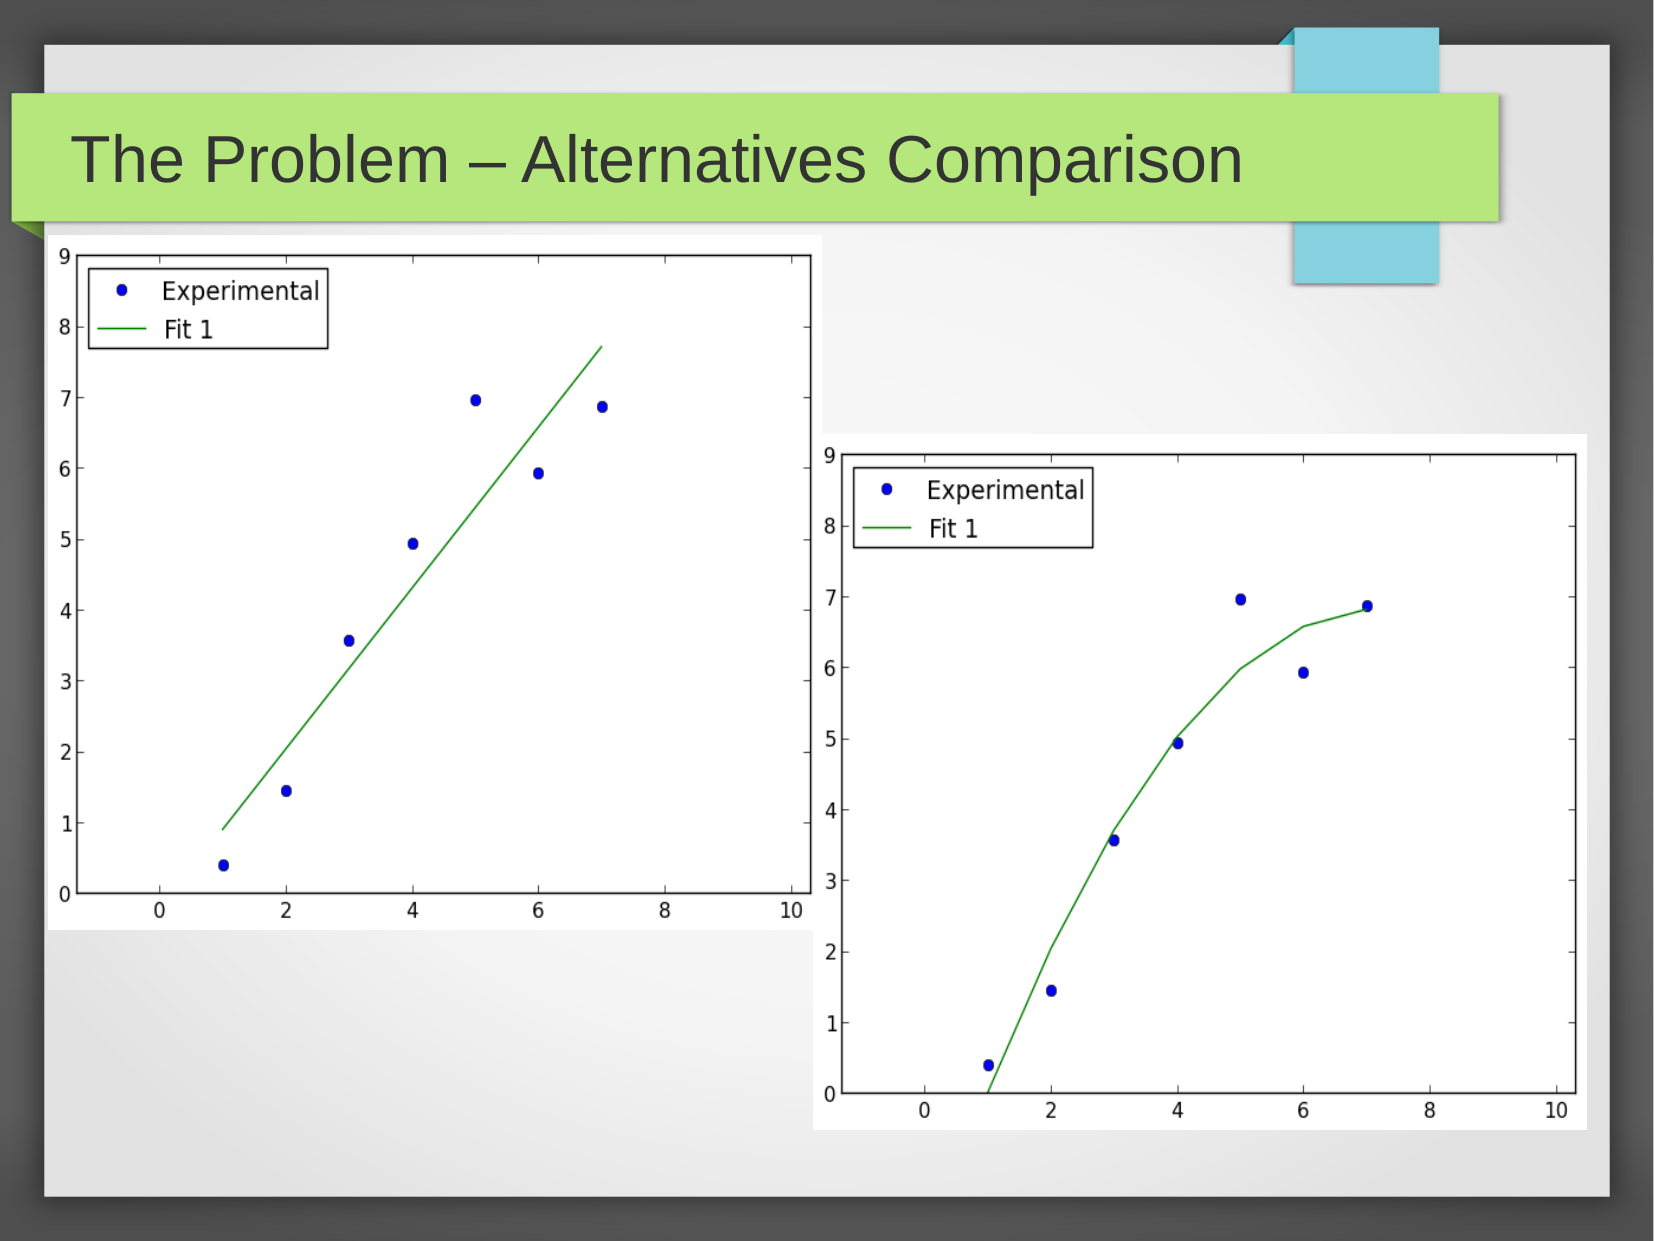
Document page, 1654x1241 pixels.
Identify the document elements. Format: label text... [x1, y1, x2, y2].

title The Problem – Alternatives Comparison [70, 106, 1591, 213]
picture [0, 0, 1654, 1241]
